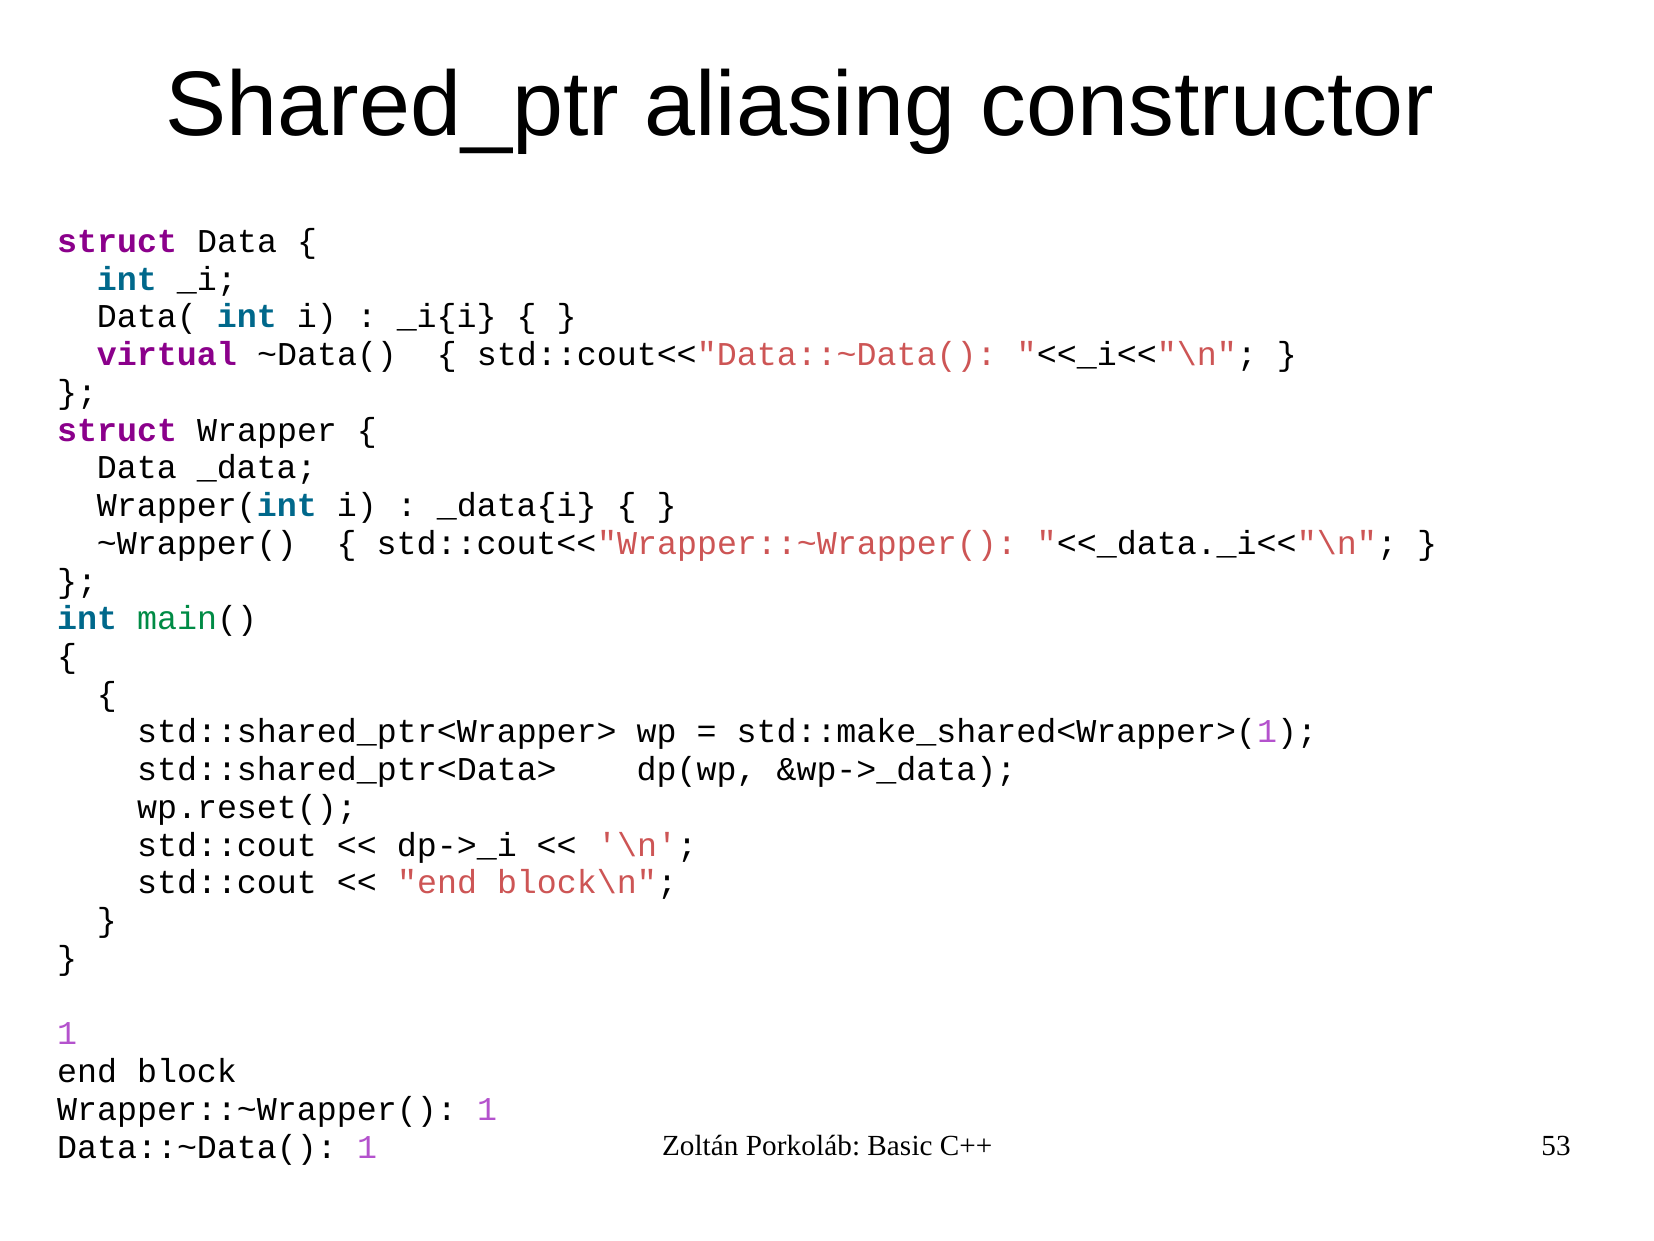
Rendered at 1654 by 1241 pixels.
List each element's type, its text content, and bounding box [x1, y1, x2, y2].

title Shared_ptr aliasing constructor [56, 0, 1546, 208]
text_box struct Data { int _i; Data( int i) : _i{i} { } virtual ~Data() { std::cout<<"Data::~Data(): "<<_i<<"\n"; } }; struct Wrapper { Data _data; Wrapper(int i) : _data{i} { } ~Wrapper() { std::cout<<"Wrapper::~Wrapper(): "<<_data._i<<"\n"; } }; int main() { { std::shared_ptr<Wrapper> wp = std::make_shared<Wrapper>(1); std::shared_ptr<Data> dp(wp, &wp->_data); wp.reset(); std::cout << dp->_i << '\n'; std::cout << "end block\n"; } } 1 end block Wrapper::~Wrapper(): 1 Data::~Data(): 1 [56, 224, 1621, 1241]
